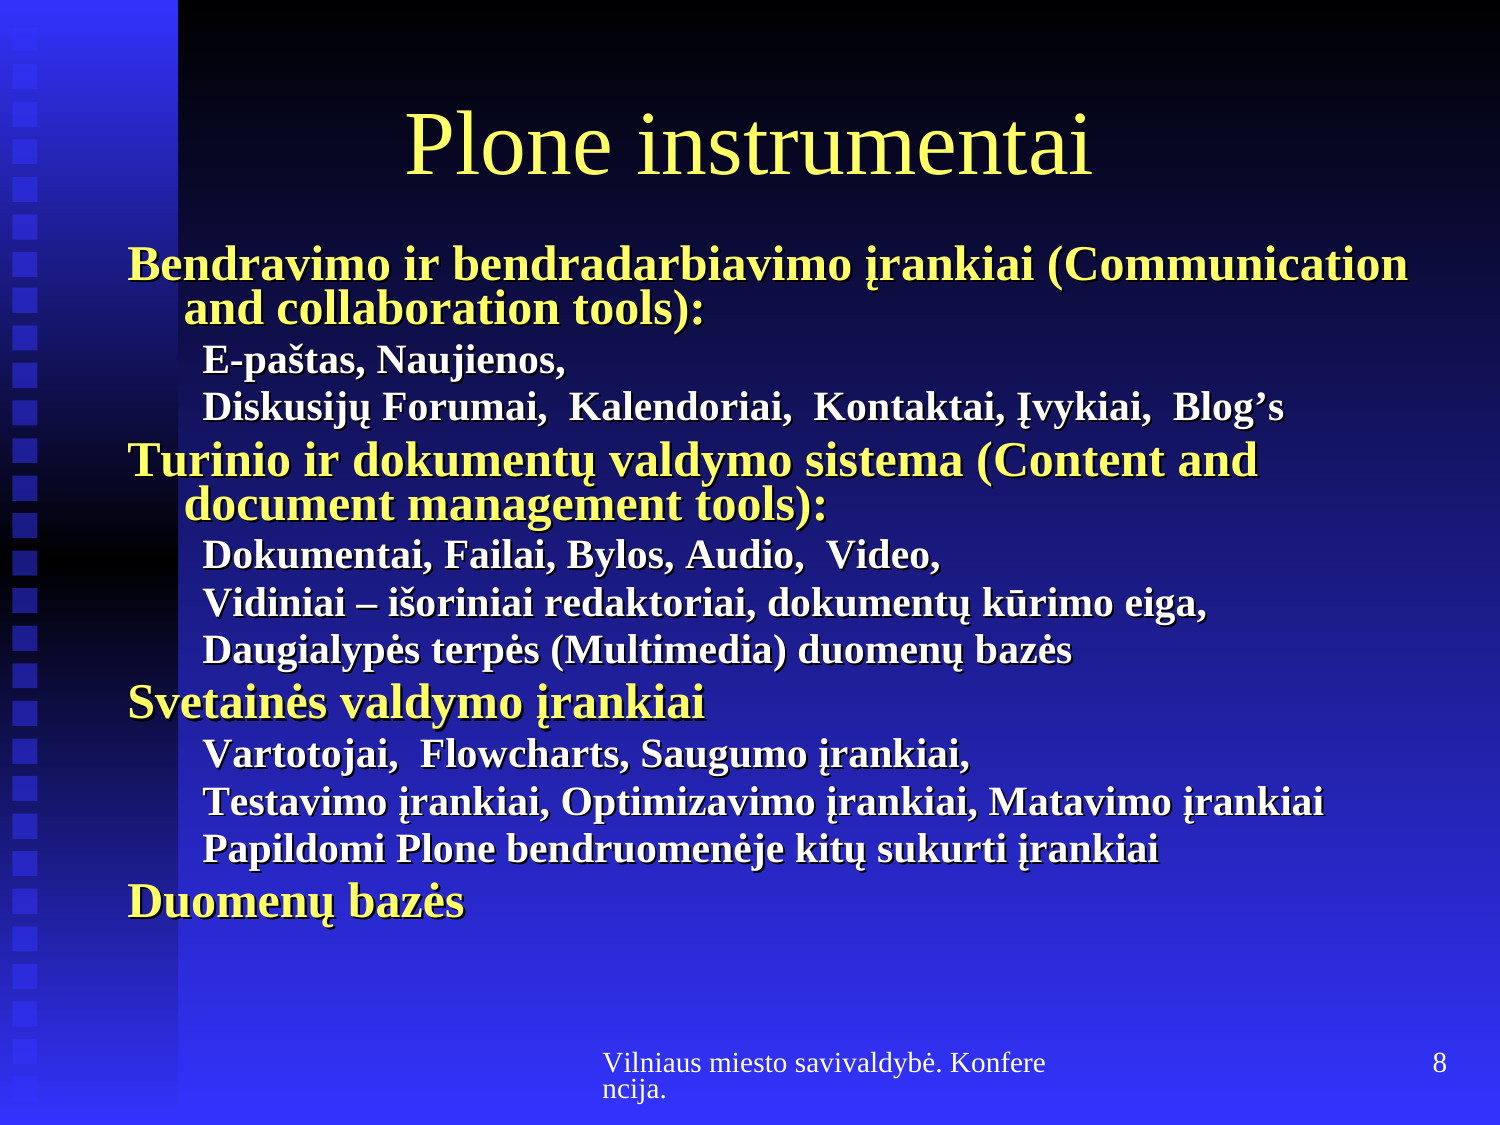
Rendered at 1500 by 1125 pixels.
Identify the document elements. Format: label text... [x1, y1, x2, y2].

text_box Bendravimo ir bendradarbiavimo įrankiai (Communication and collaboration tools): E-paštas, Naujienos, Diskusijų Forumai, Kalendoriai, Kontaktai, Įvykiai, Blog’s Turinio ir dokumentų valdymo sistema (Content and document management tools): Dokumentai, Failai, Bylos, Audio, Video, Vidiniai – išoriniai redaktoriai, dokumentų kūrimo eiga, Daugialypės terpės (Multimedia) duomenų bazės Svetainės valdymo įrankiai Vartotojai, Flowcharts, Saugumo įrankiai, Testavimo įrankiai, Optimizavimo įrankiai, Matavimo įrankiai Papildomi Plone bendruomenėje kitų sukurti įrankiai Duomenų bazės [112, 237, 1463, 1075]
text_box Plone instrumentai [99, 49, 1401, 238]
